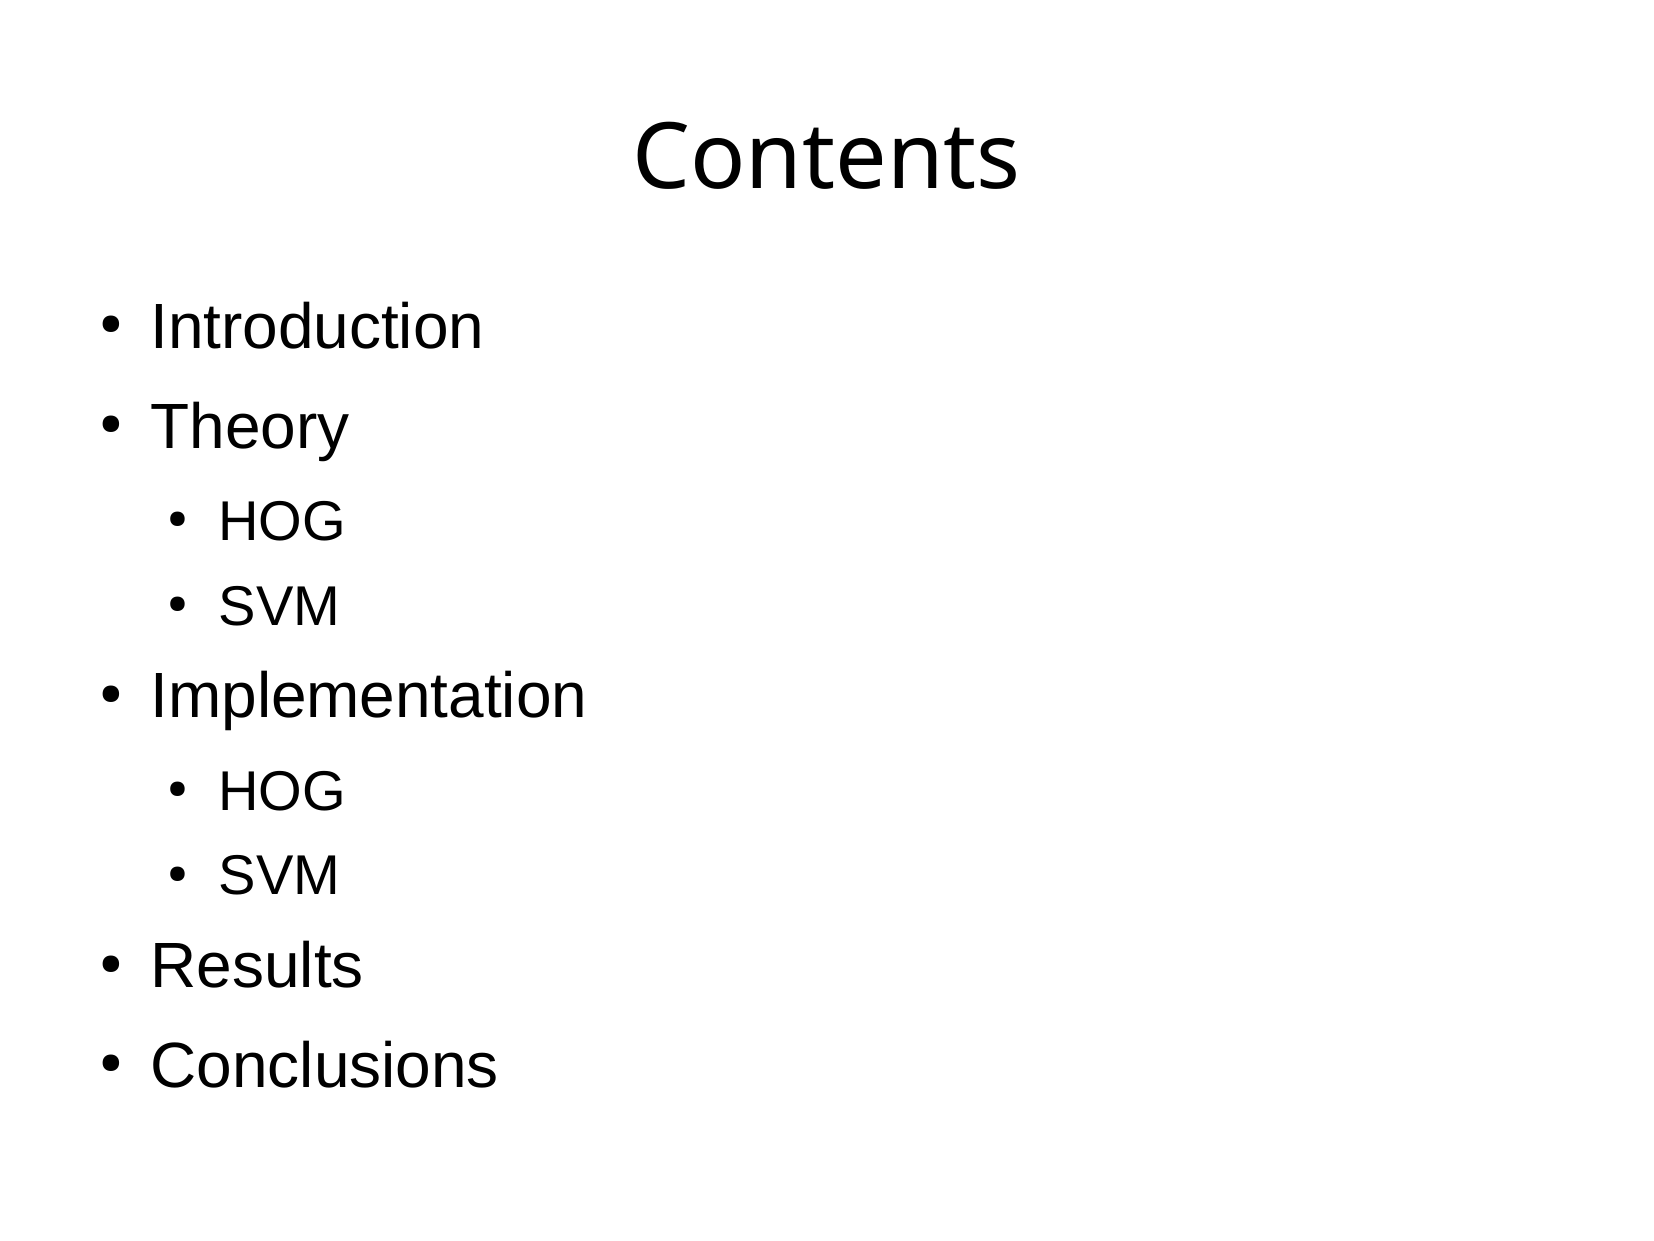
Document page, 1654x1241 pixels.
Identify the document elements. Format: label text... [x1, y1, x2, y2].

title Contents [82, 56, 1571, 250]
list Introduction Theory HOG SVM Implementation HOG SVM Results Conclusions [82, 290, 1571, 1109]
